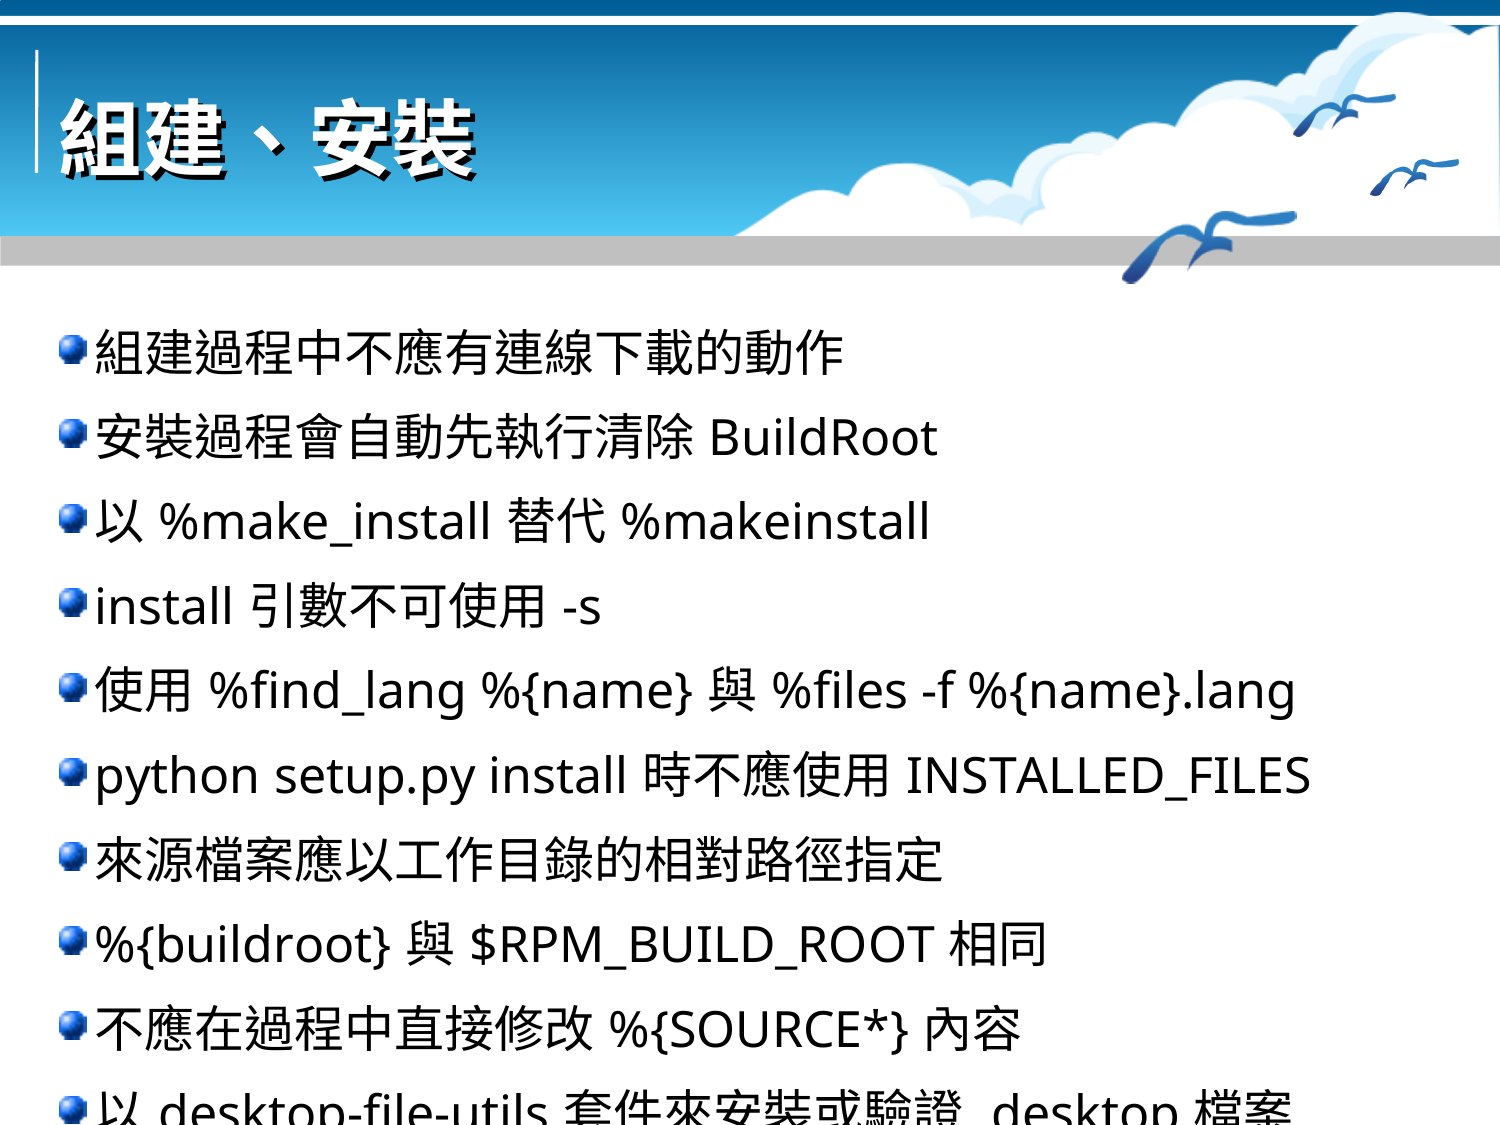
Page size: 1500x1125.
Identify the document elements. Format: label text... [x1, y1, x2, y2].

title 組建、安裝 [59, 86, 1465, 186]
list 組建過程中不應有連線下載的動作 安裝過程會自動先執行清除BuildRoot 以%make_install替代%makeinstall install引數不可使用-s 使用%find_lang %{name}與%files -f %{name}.lang python setup.py install時不應使用INSTALLED_FILES 來源檔案應以工作目錄的相對路徑指定 %{buildroot}與$RPM_BUILD_ROOT相同 不應在過程中直接修改%{SOURCE*}內容 以desktop-file-utils套件來安裝或驗證.desktop檔案 可執行的非程式檔會誘發產生除錯套件 [59, 312, 1447, 1111]
picture [59, 1111, 87, 1124]
picture [730, 12, 1500, 284]
